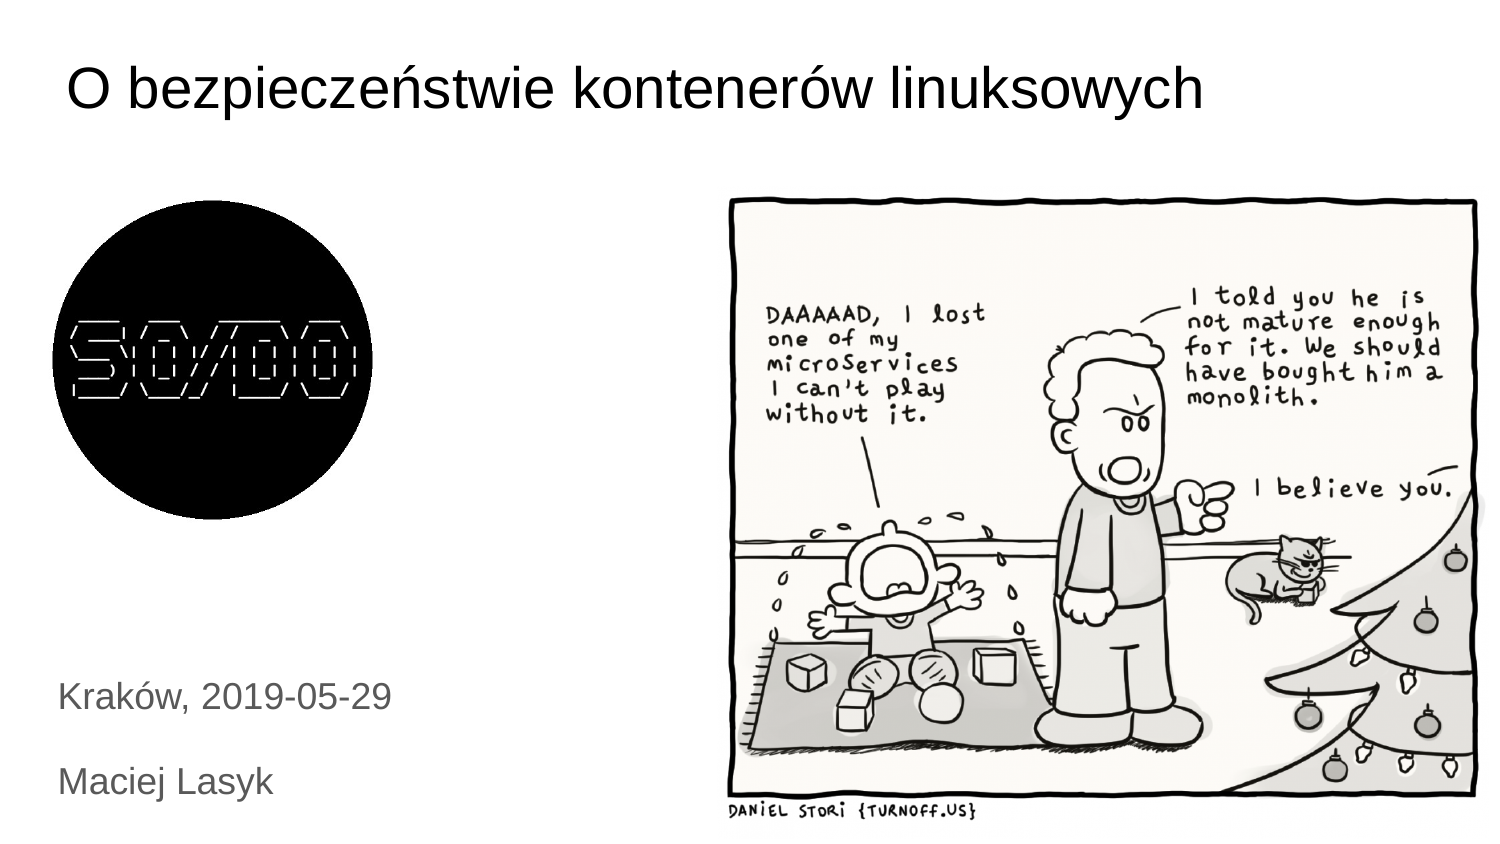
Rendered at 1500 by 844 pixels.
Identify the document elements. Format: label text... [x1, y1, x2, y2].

picture [717, 186, 1489, 839]
title O bezpieczeństwie kontenerów linuksowych [51, 35, 1449, 372]
picture [43, 193, 376, 526]
text_box Kraków, 2019-05-29 Maciej Lasyk [42, 650, 1441, 781]
